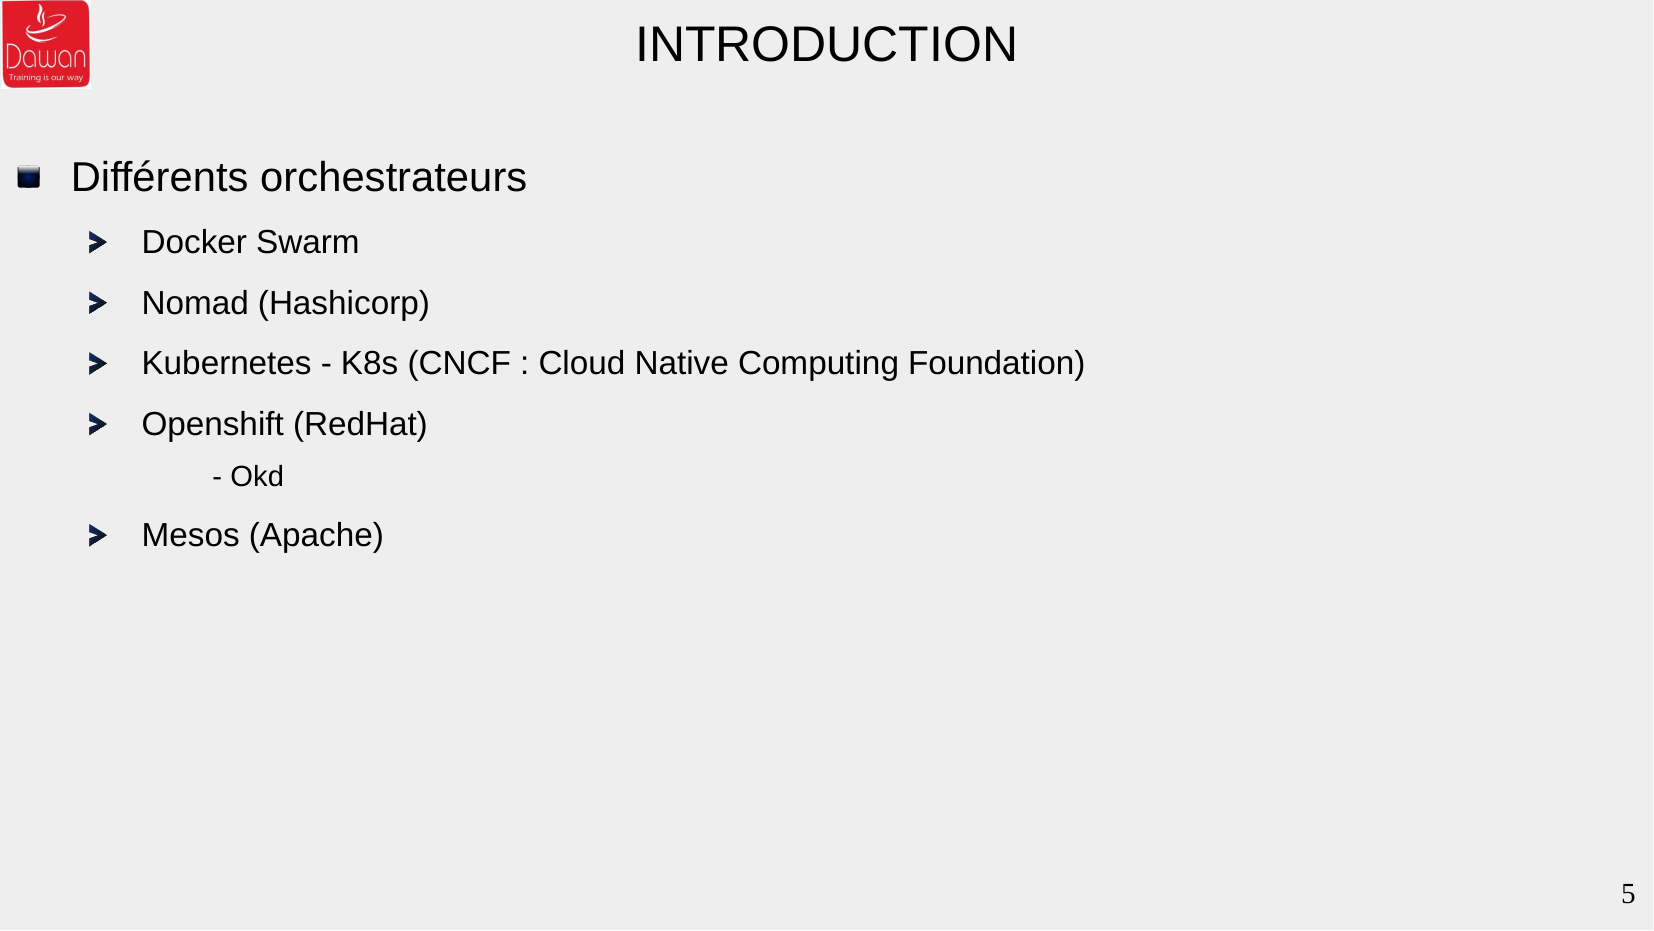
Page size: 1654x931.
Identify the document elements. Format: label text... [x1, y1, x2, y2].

title INTRODUCTION [366, 0, 1287, 88]
list Différents orchestrateurs Docker Swarm Nomad (Hashicorp) Kubernetes - K8s (CNCF : Cloud Native Computing Foundation) Openshift (RedHat) - Okd Mesos (Apache) [0, 88, 1654, 886]
picture [1, 0, 91, 88]
